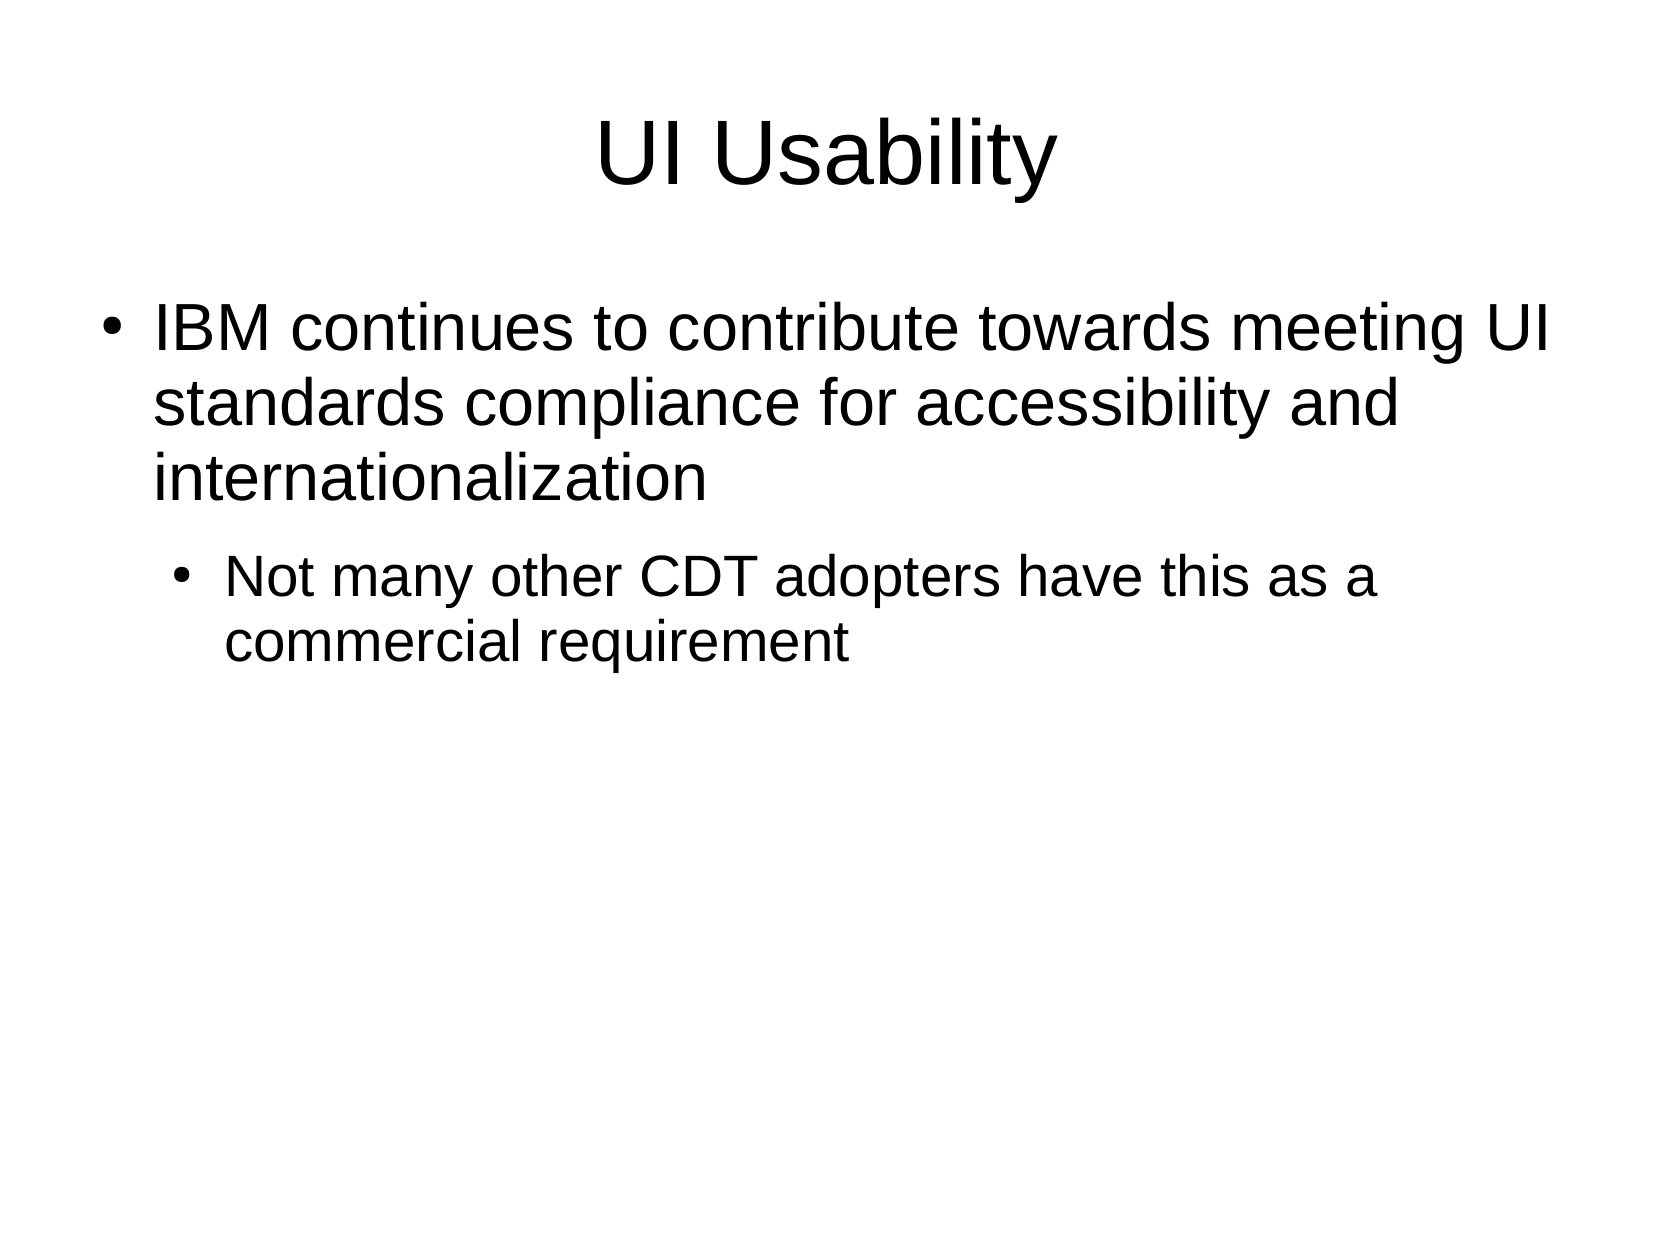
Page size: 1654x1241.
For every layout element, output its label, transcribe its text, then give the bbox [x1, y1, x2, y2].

list IBM continues to contribute towards meeting UI standards compliance for accessibility and internationalization Not many other CDT adopters have this as a commercial requirement [82, 290, 1571, 1094]
title UI Usability [82, 56, 1571, 250]
